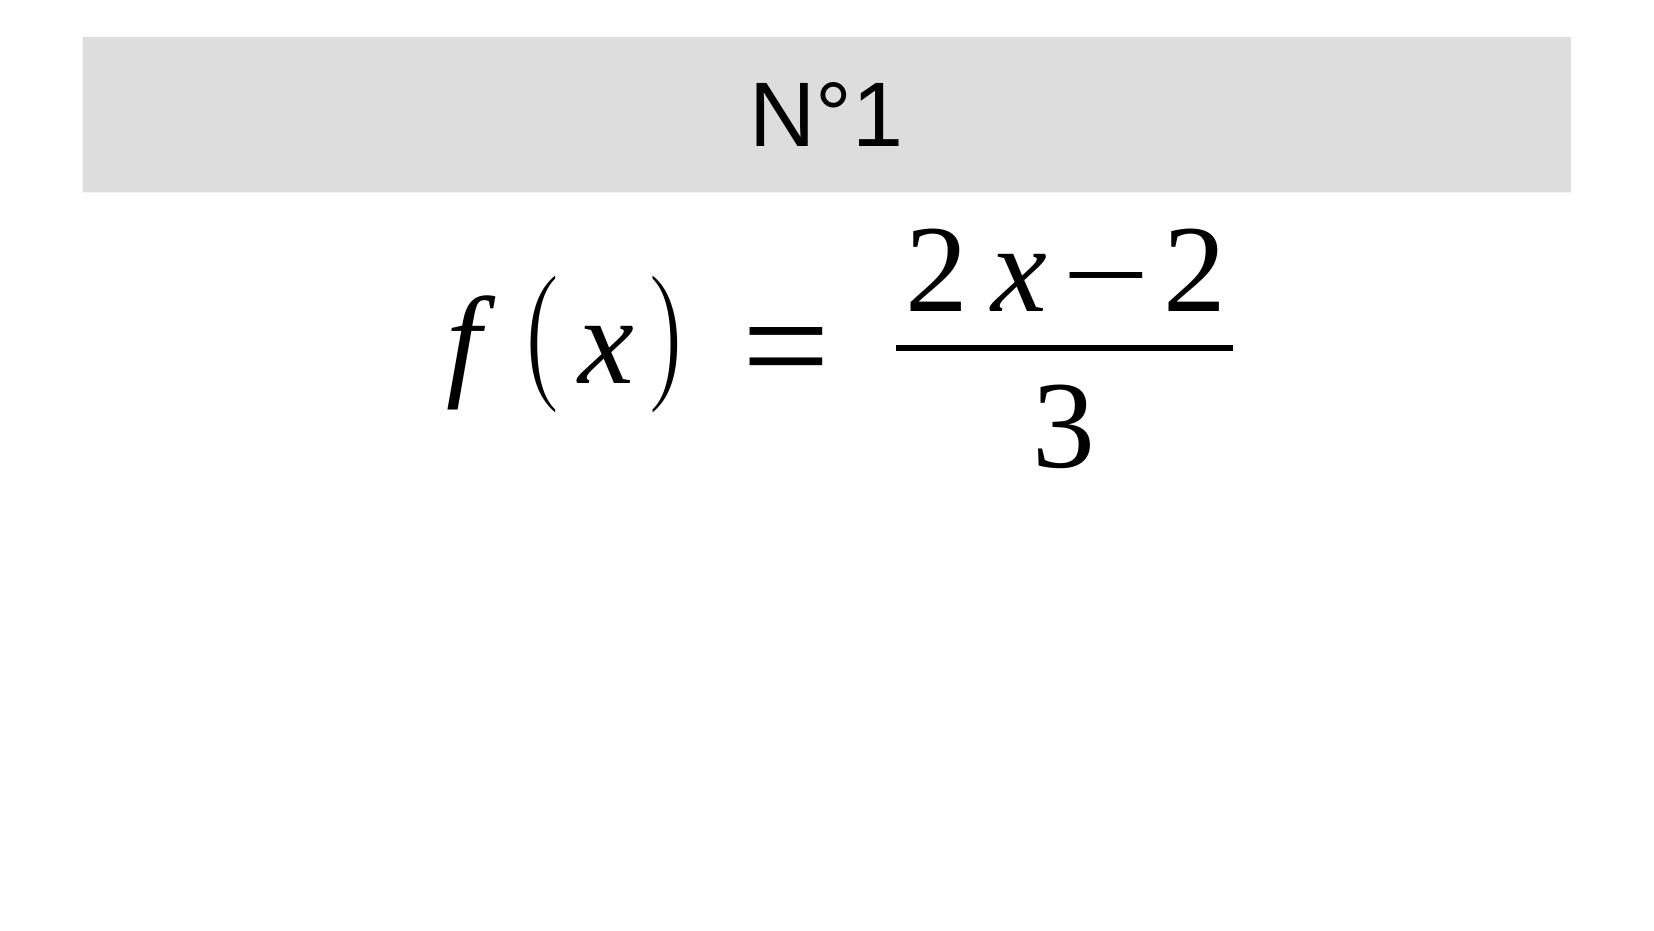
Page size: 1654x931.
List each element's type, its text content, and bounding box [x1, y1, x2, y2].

title N°1 [82, 37, 1571, 193]
chart [413, 200, 1245, 496]
